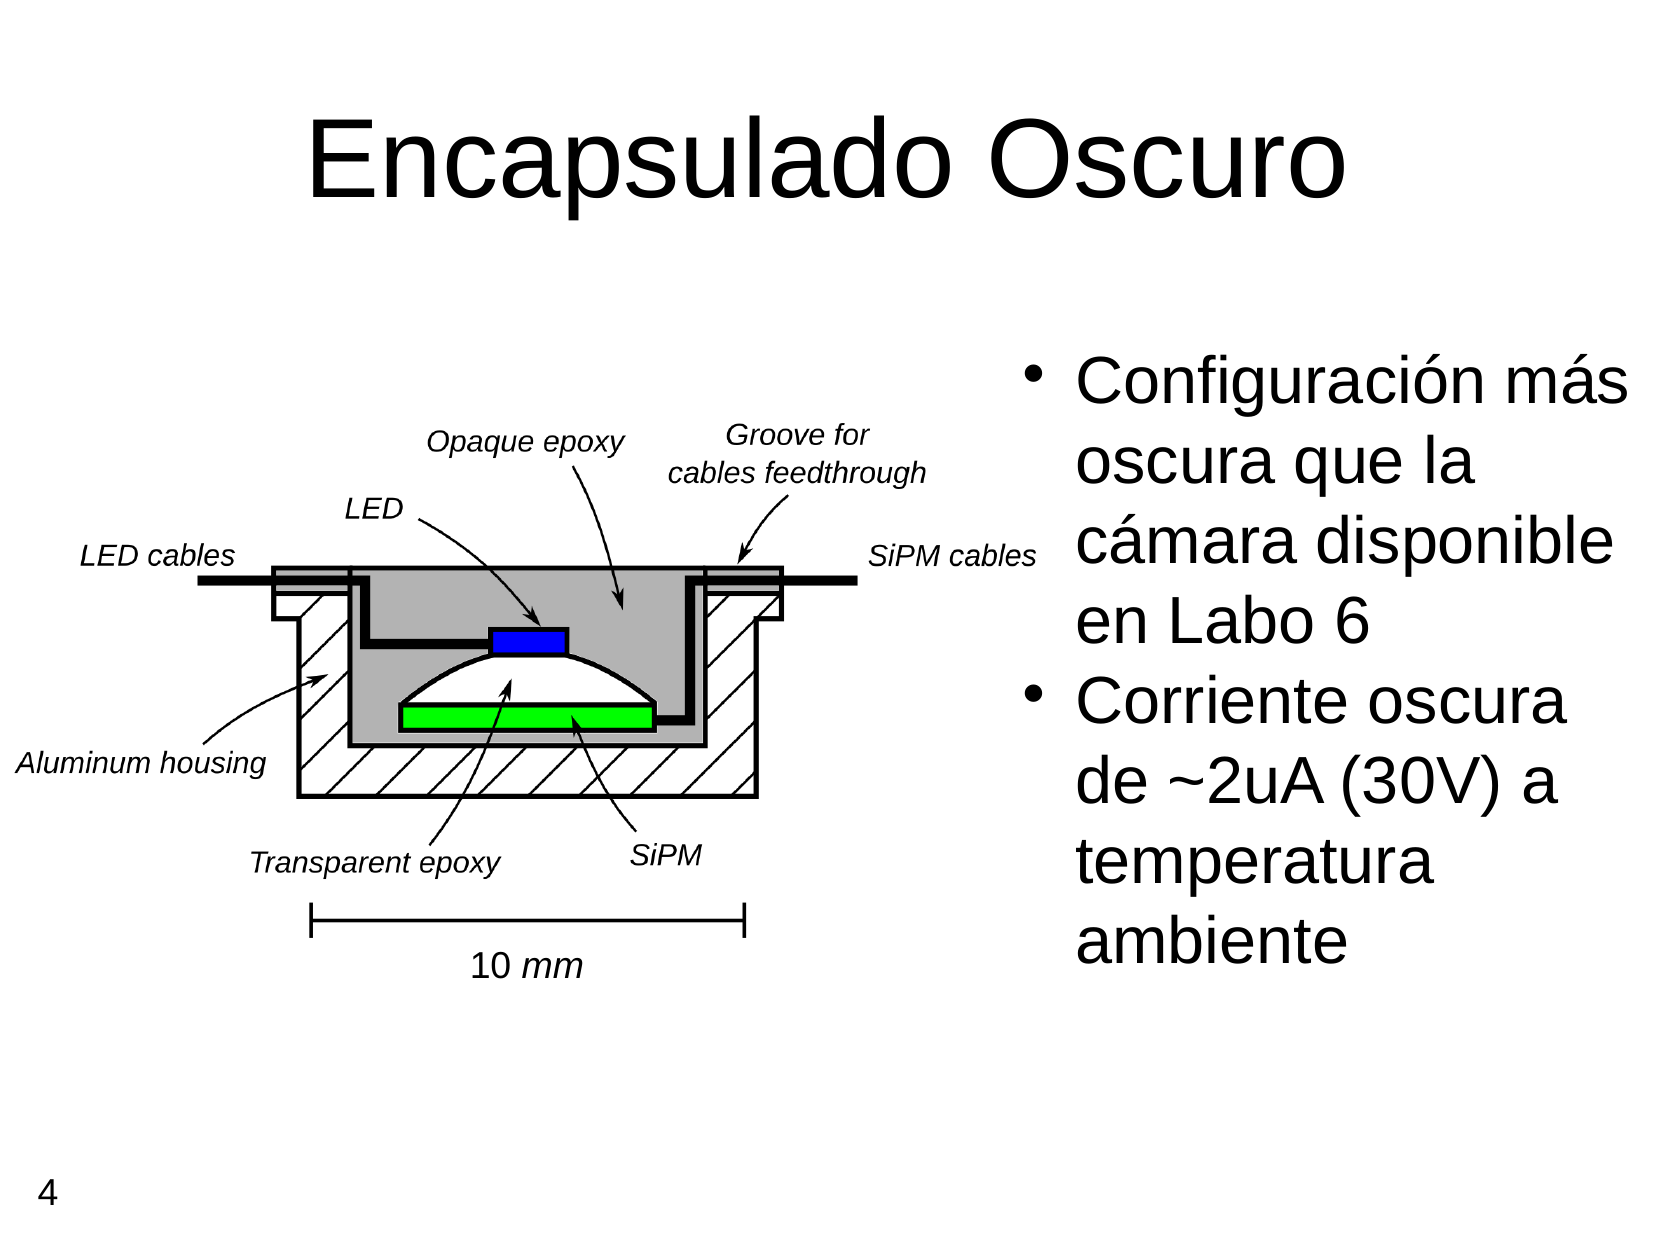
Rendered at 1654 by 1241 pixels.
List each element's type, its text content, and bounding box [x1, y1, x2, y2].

picture [0, 400, 1004, 938]
text_box 10 mm [454, 937, 770, 995]
text_box Configuración más oscura que la cámara disponible en Labo 6 Corriente oscura de ~2uA (30V) a temperatura ambiente [1004, 337, 1646, 1057]
text_box Encapsulado Oscuro [82, 49, 1571, 257]
text_box <number> [22, 1164, 681, 1225]
